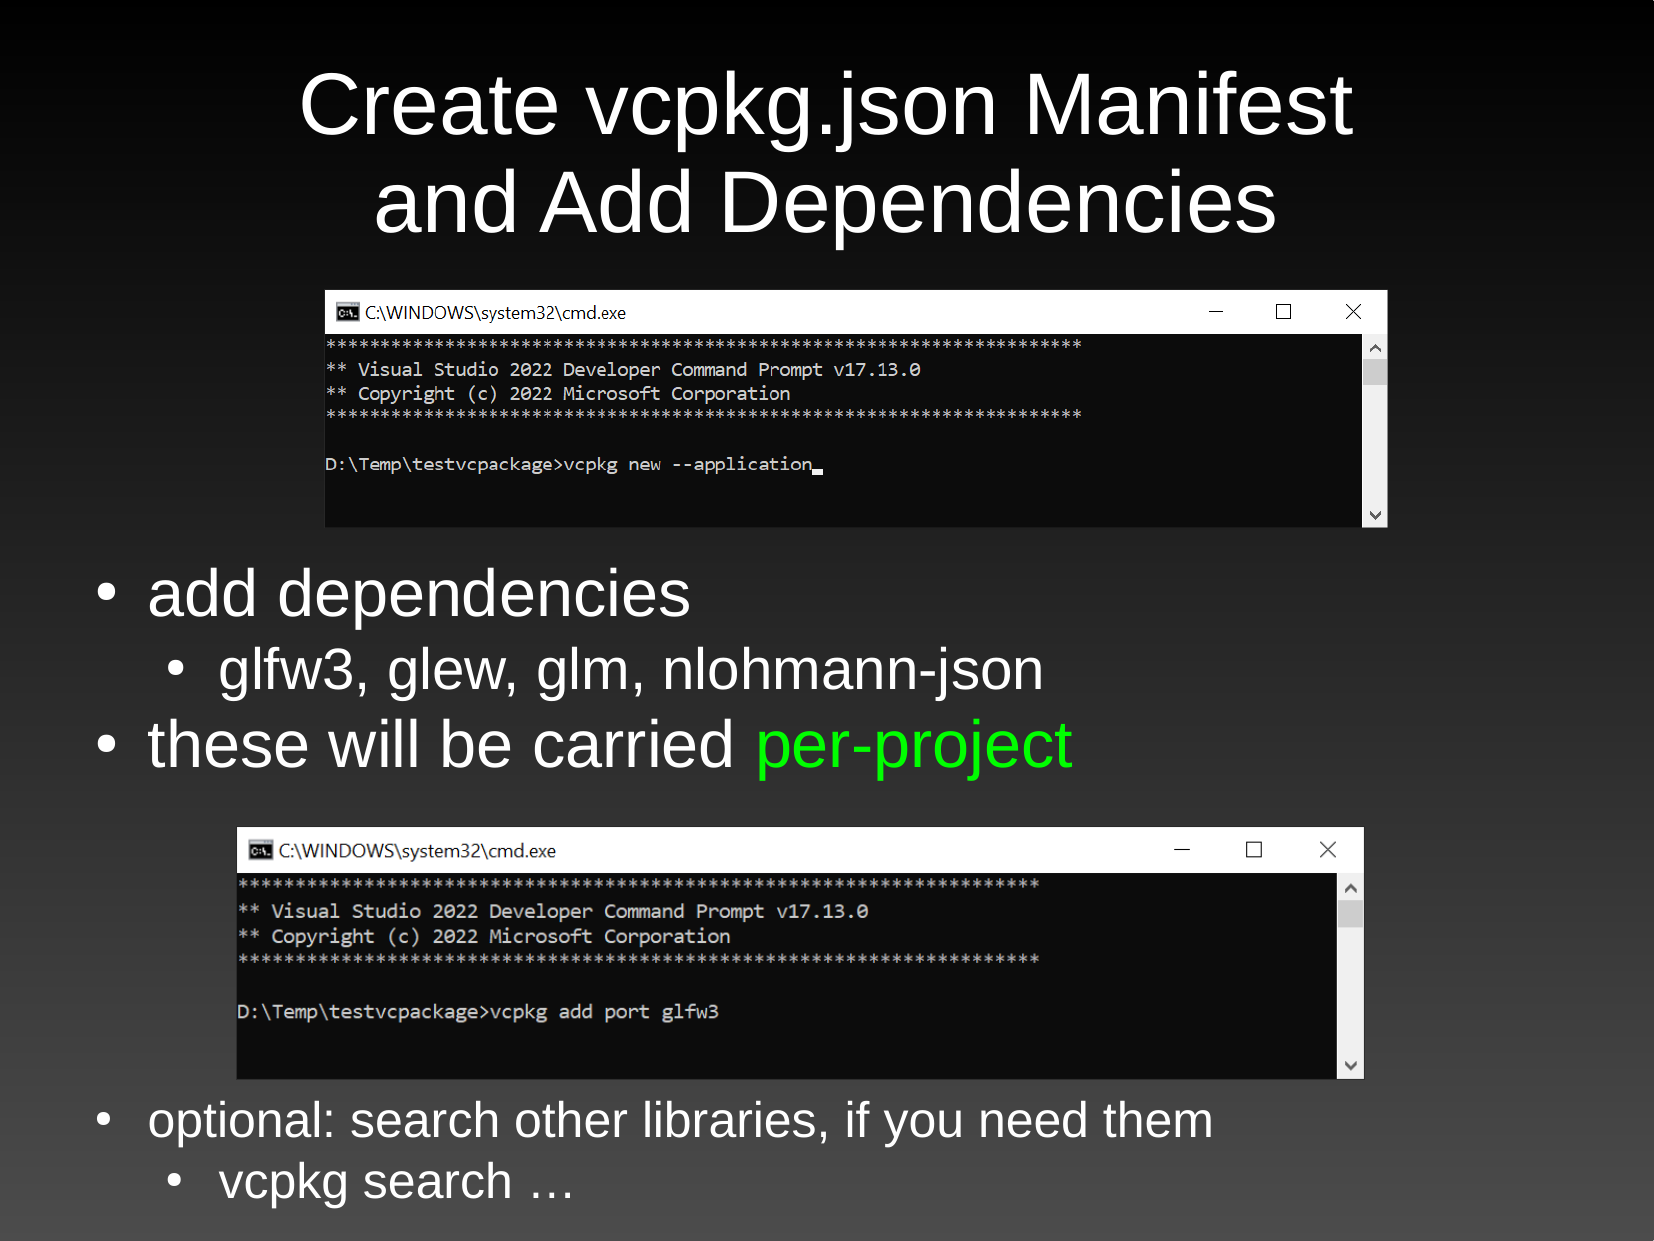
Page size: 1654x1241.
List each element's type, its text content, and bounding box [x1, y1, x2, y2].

list add dependencies glfw3, glew, glm, nlohmann-json these will be carried per-project optional: search other libraries, if you need them vcpkg search … [76, 555, 1565, 1210]
picture [324, 289, 1388, 528]
title Create vcpkg.json Manifest and Add Dependencies [82, 49, 1571, 257]
picture [236, 826, 1365, 1080]
